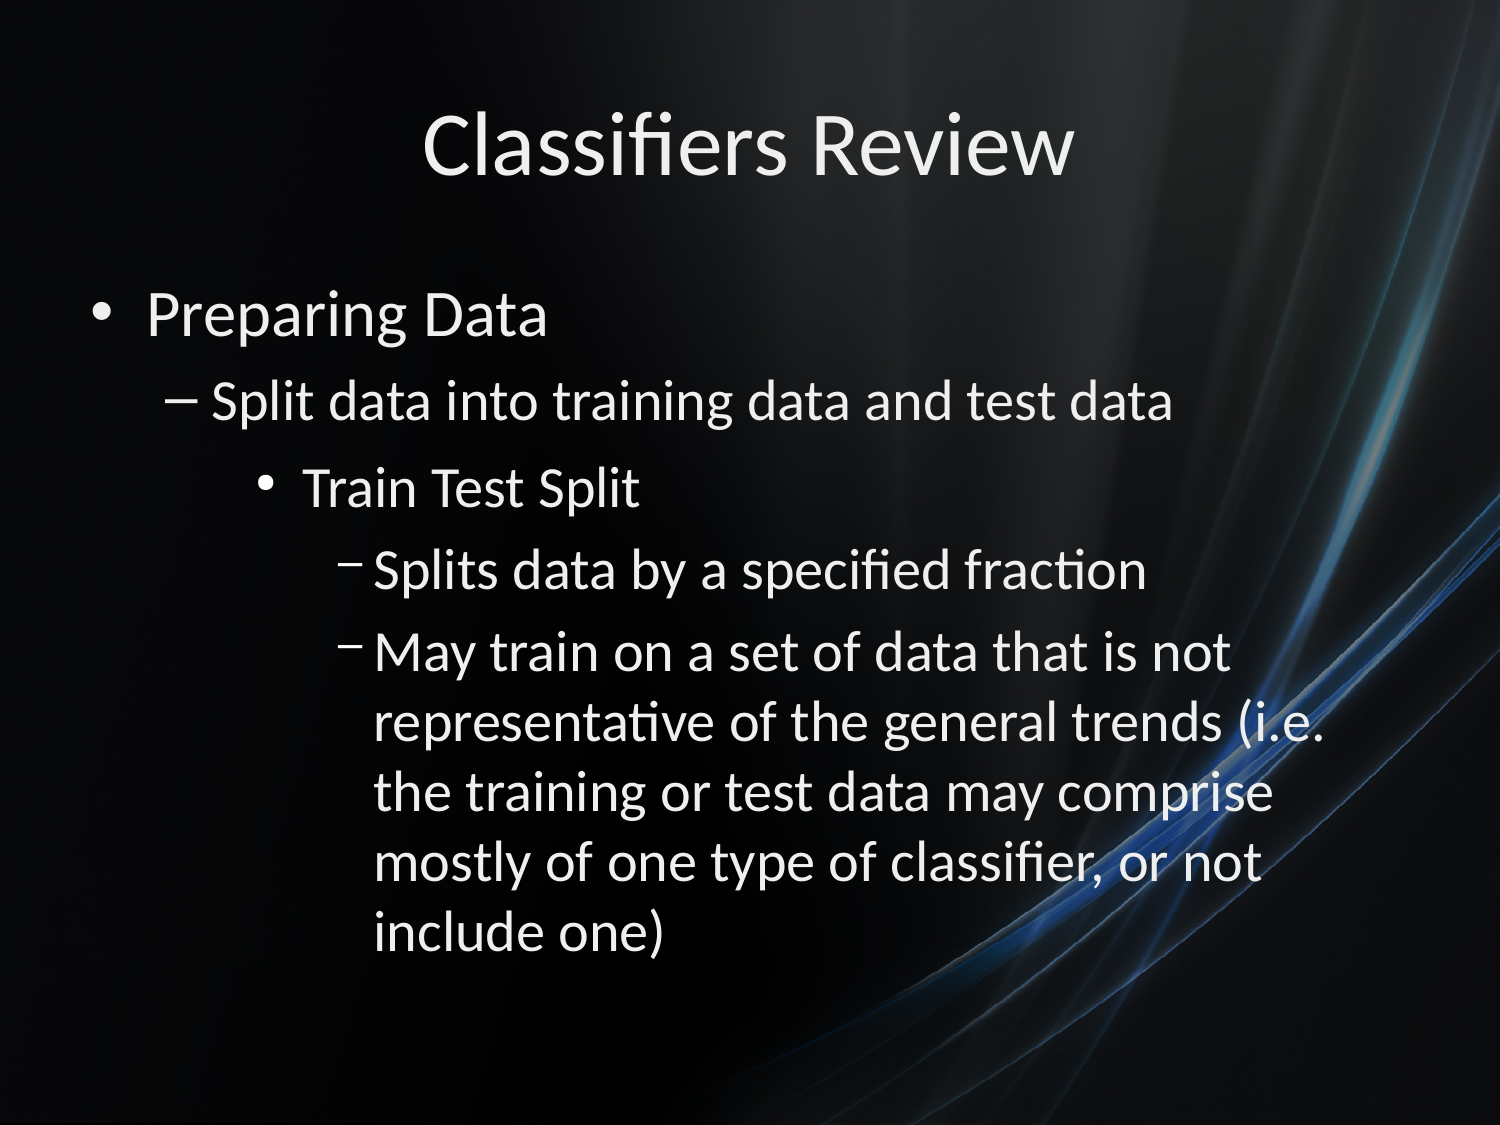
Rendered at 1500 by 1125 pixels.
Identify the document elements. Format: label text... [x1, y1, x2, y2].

picture [0, 0, 1500, 1125]
list Preparing Data Split data into training data and test data Train Test Split Splits data by a specified fraction May train on a set of data that is not representative of the general trends (i.e. the training or test data may comprise mostly of one type of classifier, or not include one) [75, 262, 1425, 1005]
title Classifiers Review [75, 45, 1425, 233]
